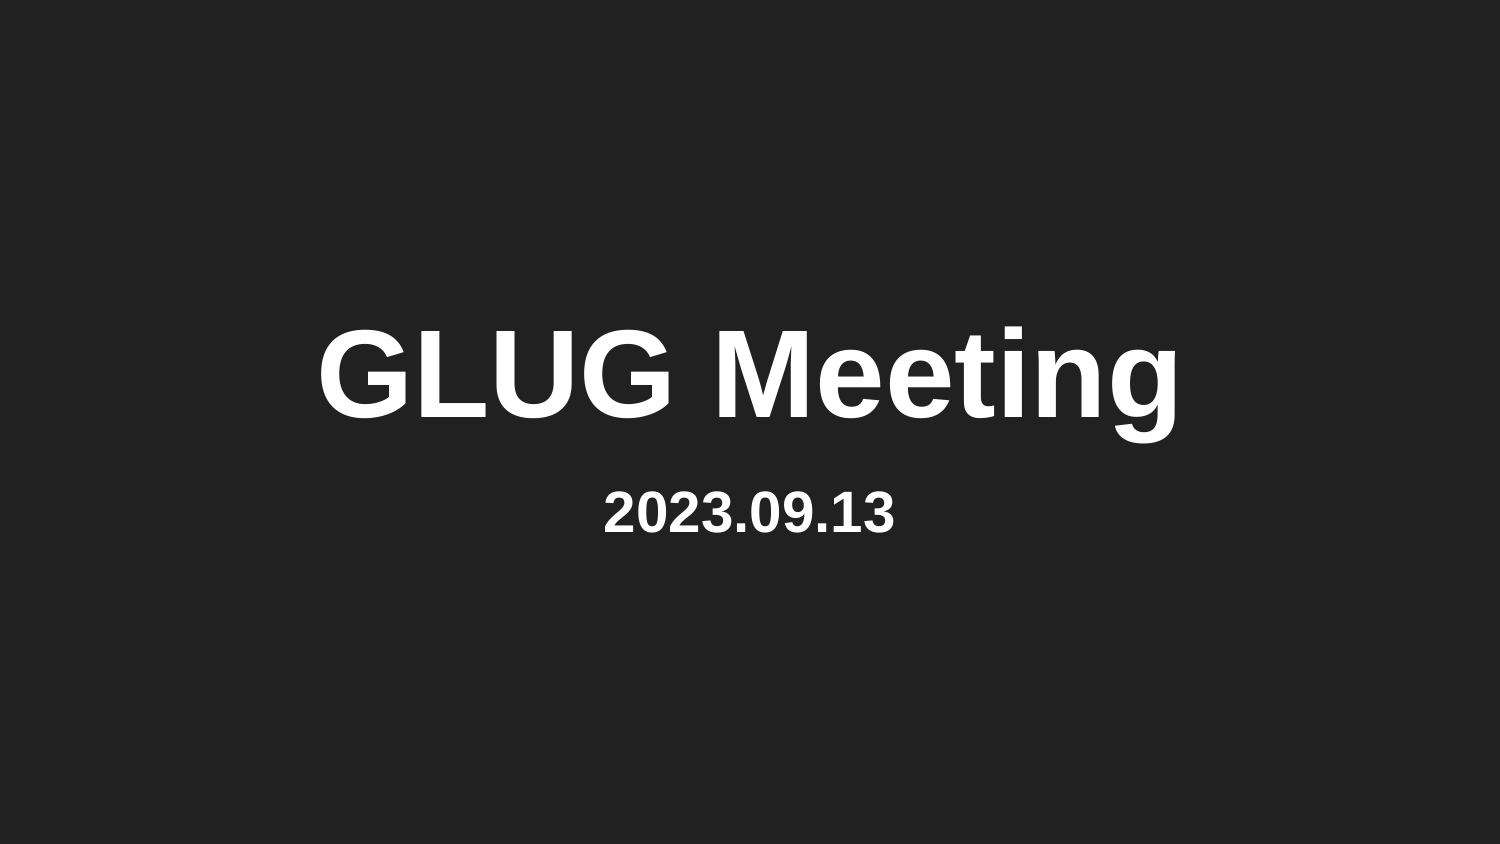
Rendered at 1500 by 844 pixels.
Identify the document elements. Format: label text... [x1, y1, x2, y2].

subtitle 2023.09.13 [51, 464, 1449, 595]
title GLUG Meeting [51, 122, 1449, 459]
